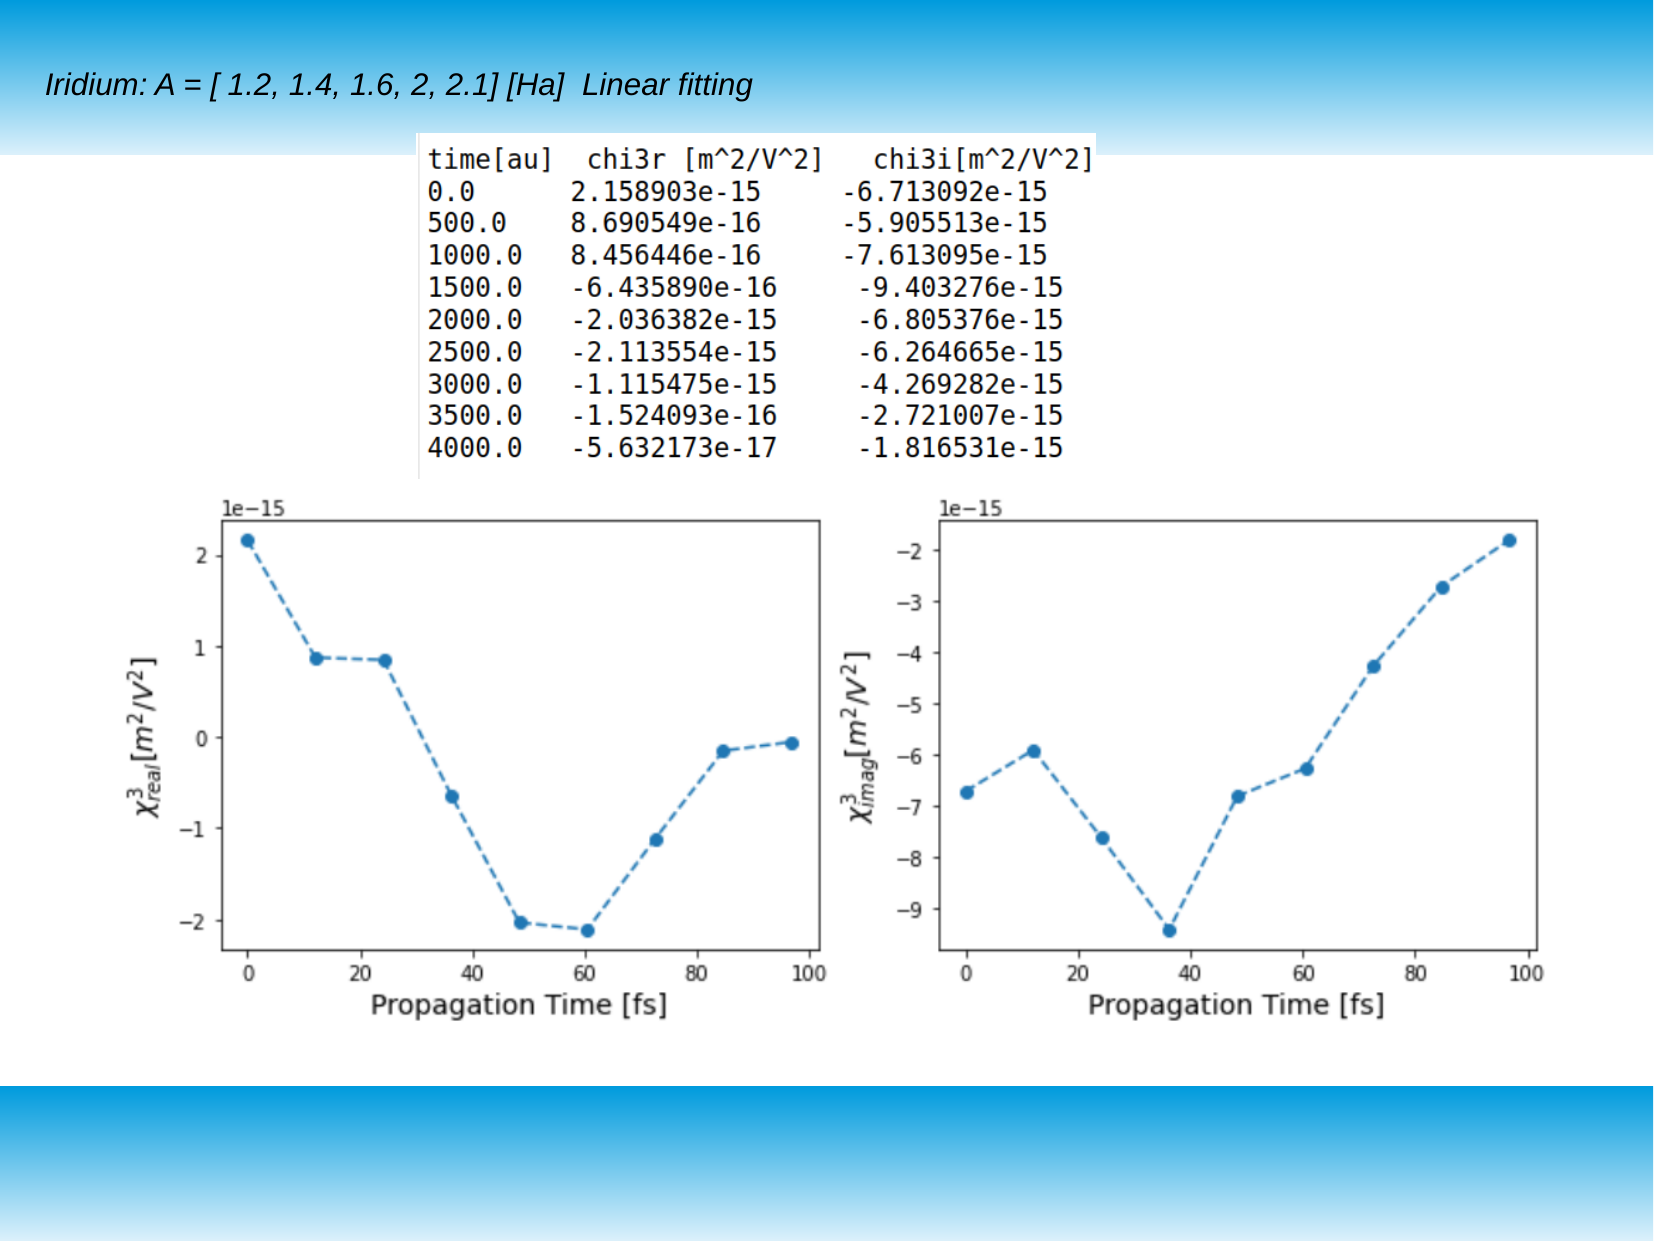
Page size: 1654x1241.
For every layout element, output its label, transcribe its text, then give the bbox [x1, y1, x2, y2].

text_box Iridium: A = [ 1.2, 1.4, 1.6, 2, 2.1] [Ha] Linear fitting [30, 60, 1600, 214]
picture [416, 134, 1096, 479]
picture [90, 480, 1576, 1031]
